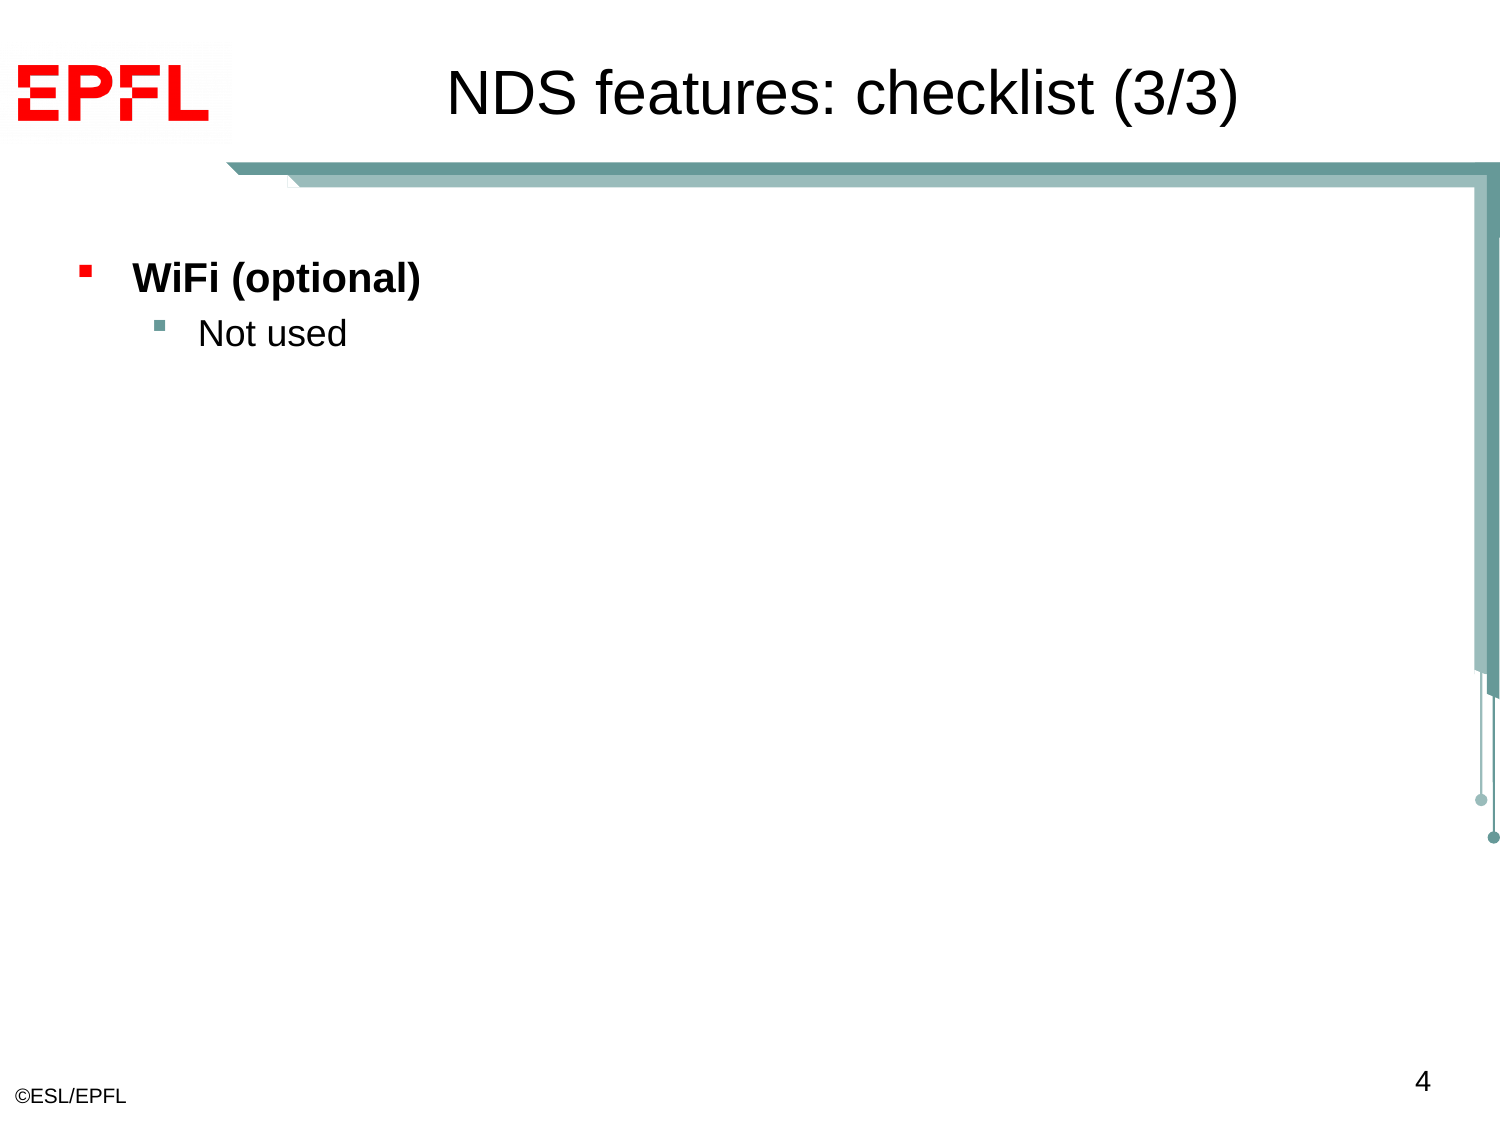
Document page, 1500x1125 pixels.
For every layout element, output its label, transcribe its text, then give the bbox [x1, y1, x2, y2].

title NDS features: checklist (3/3) [225, 24, 1463, 155]
picture [0, 41, 225, 144]
list WiFi (optional) Not used [61, 195, 1468, 1065]
